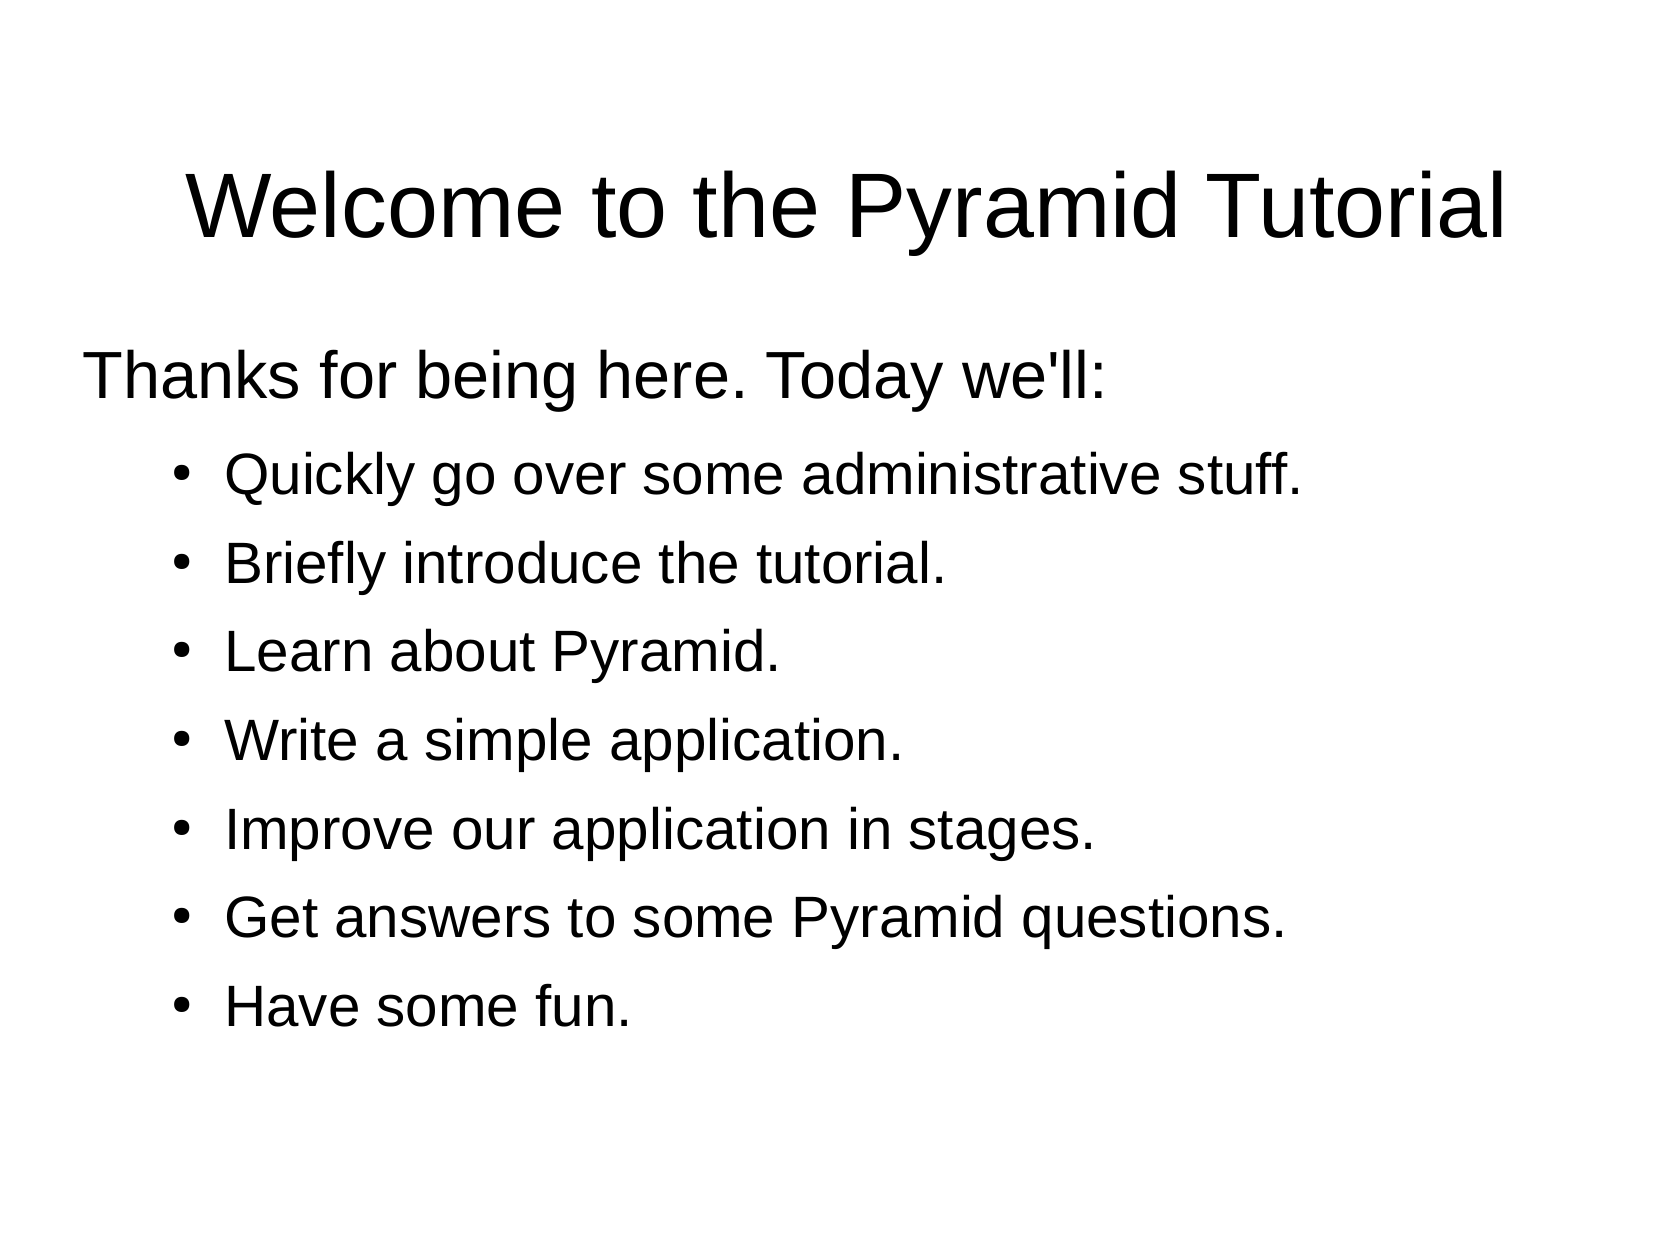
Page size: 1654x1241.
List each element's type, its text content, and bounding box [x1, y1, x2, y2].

title Welcome to the Pyramid Tutorial [82, 112, 1612, 301]
list Thanks for being here. Today we'll: Quickly go over some administrative stuff. Briefly introduce the tutorial. Learn about Pyramid. Write a simple application. Improve our application in stages. Get answers to some Pyramid questions. Have some fun. [82, 337, 1571, 1157]
